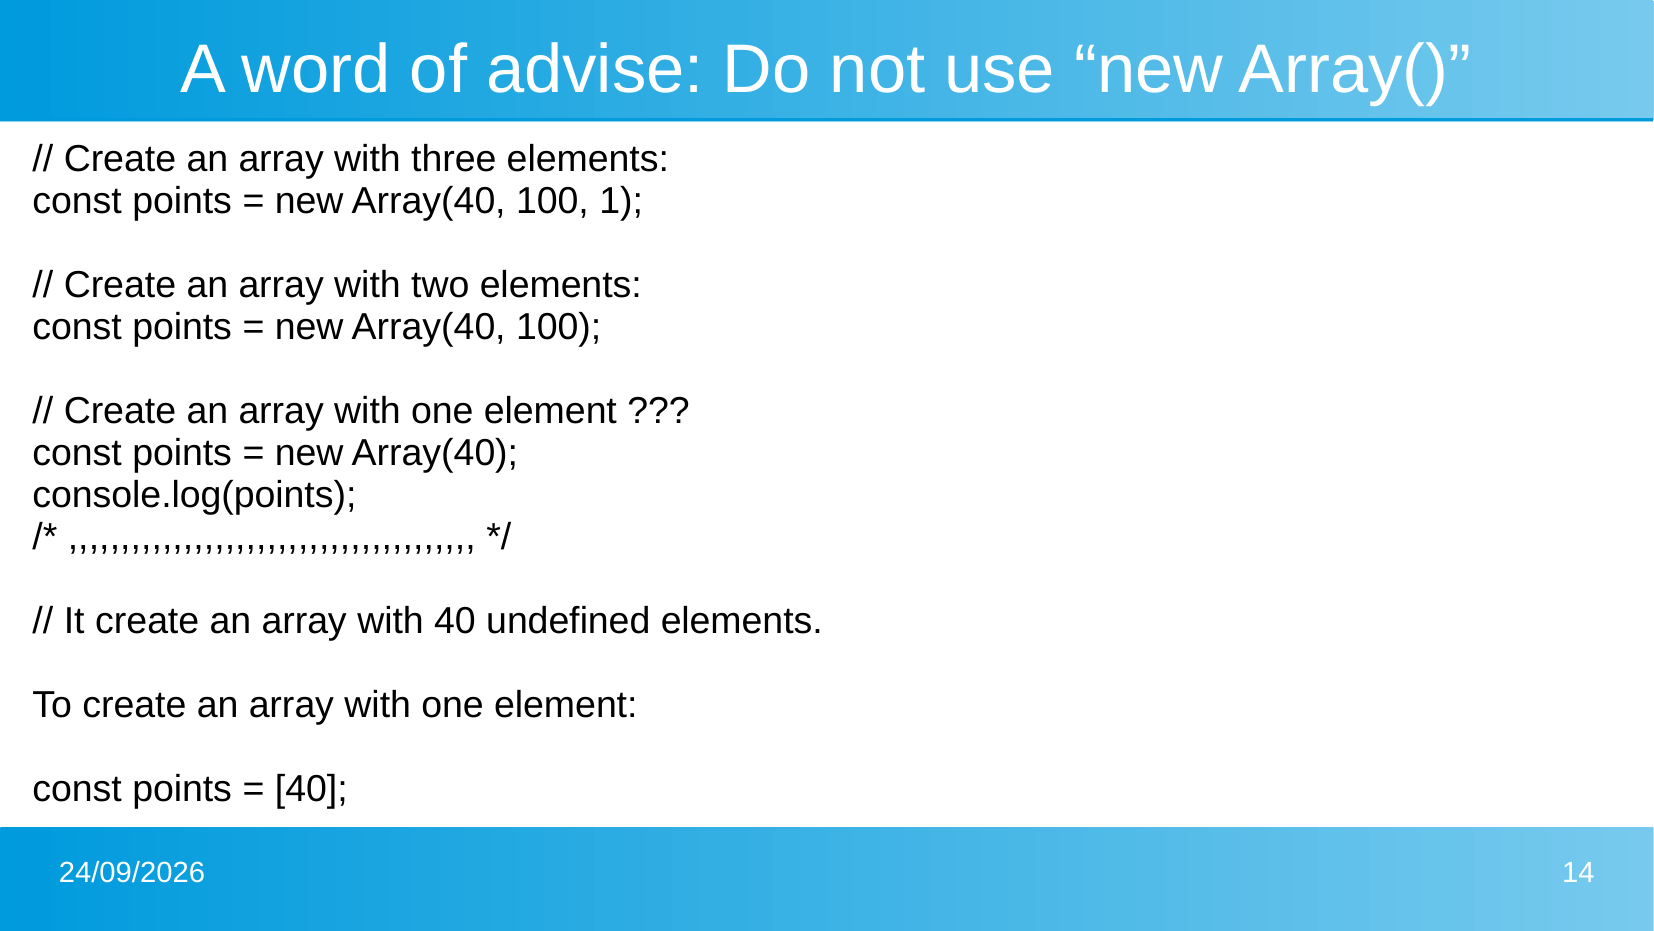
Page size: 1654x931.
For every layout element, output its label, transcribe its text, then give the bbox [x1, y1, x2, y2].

text_box // Create an array with three elements: const points = new Array(40, 100, 1); // Create an array with two elements: const points = new Array(40, 100); // Create an array with one element ??? const points = new Array(40); console.log(points); /* ,,,,,,,,,,,,,,,,,,,,,,,,,,,,,,,,,,,,,,, */ // It create an array with 40 undefined elements. To create an array with one element: const points = [40]; [17, 129, 1317, 817]
title A word of advise: Do not use “new Array()” [59, 29, 1595, 108]
